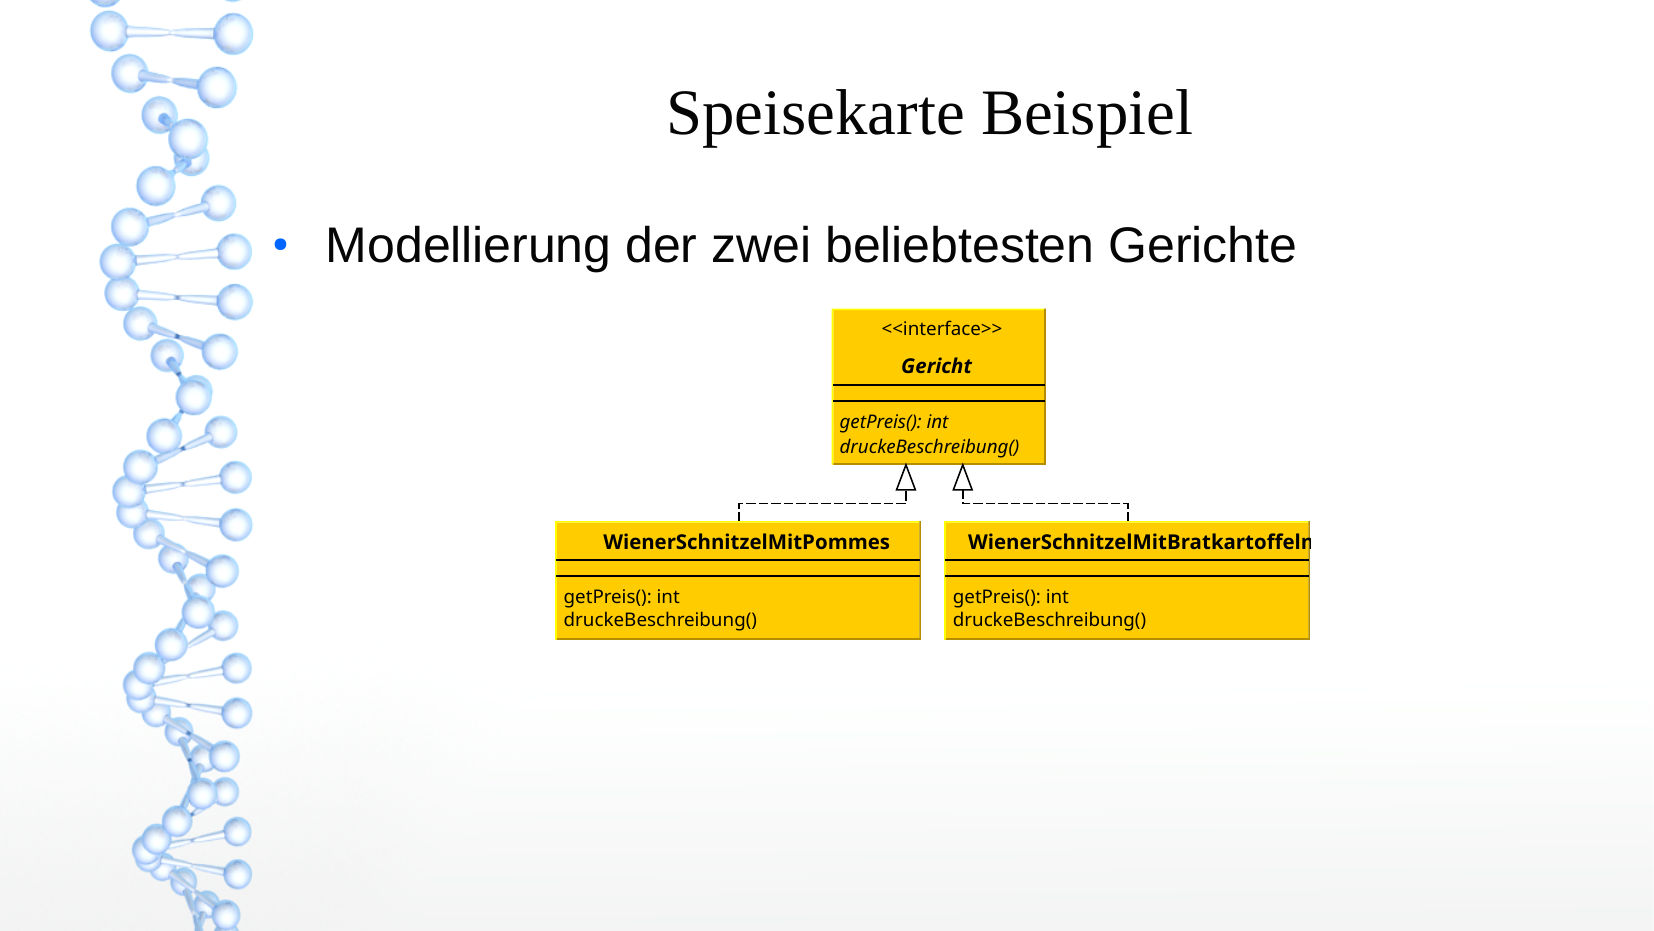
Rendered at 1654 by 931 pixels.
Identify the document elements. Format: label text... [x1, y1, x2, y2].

title Speisekarte Beispiel [265, 35, 1595, 189]
picture [0, 0, 1654, 931]
list Modellierung der zwei beliebtesten Gerichte [255, 217, 1571, 758]
